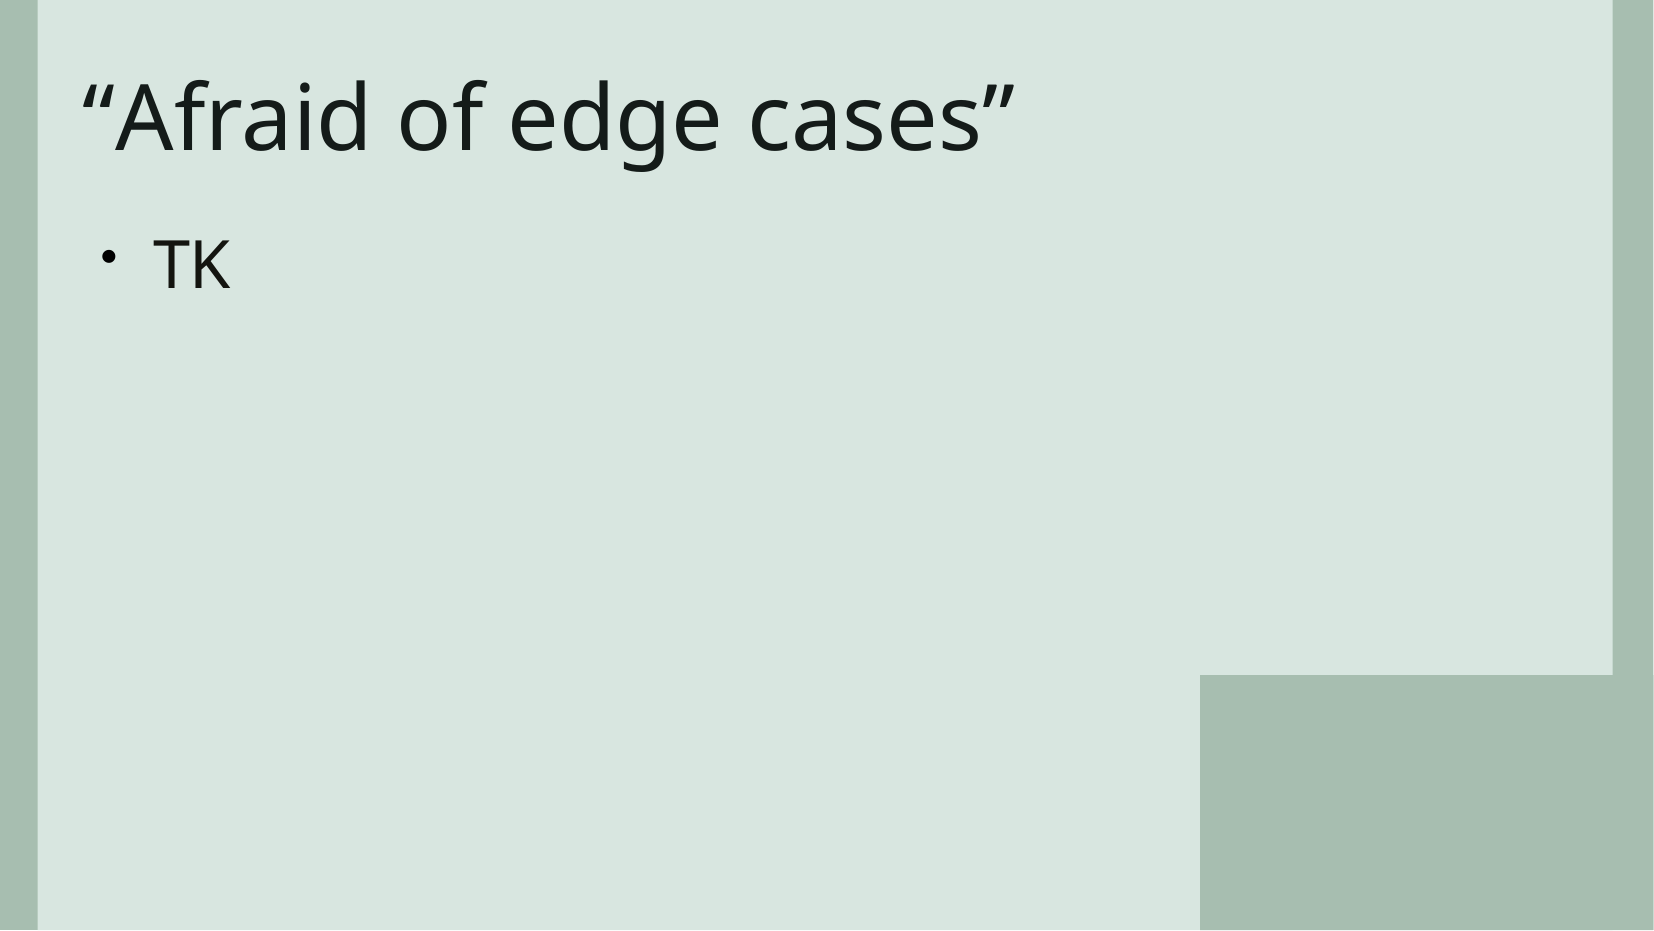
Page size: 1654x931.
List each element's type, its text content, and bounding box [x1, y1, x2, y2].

title “Afraid of edge cases” [82, 37, 1576, 193]
list TK [82, 217, 1351, 758]
